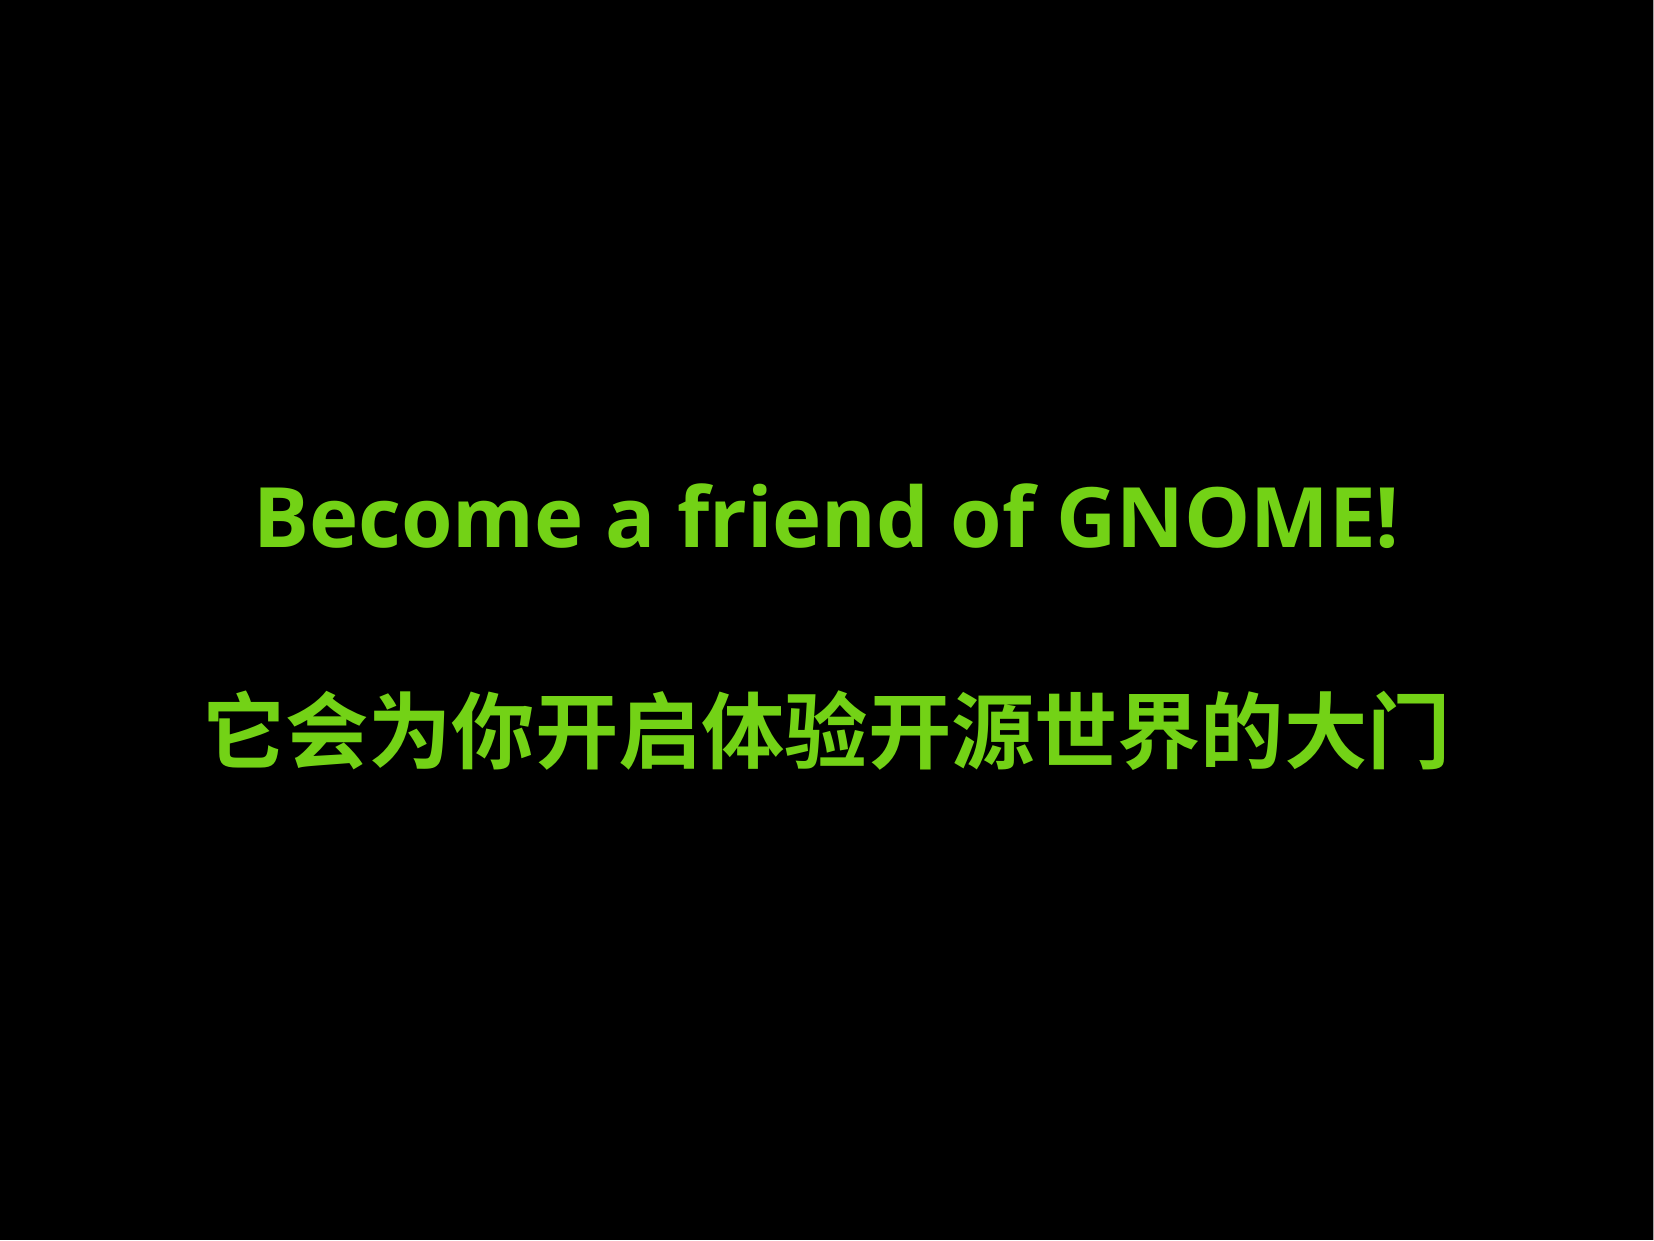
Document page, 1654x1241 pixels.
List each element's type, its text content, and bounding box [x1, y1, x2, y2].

text_box Become a friend of GNOME! 它会为你开启体验开源世界的大门 [147, 334, 1506, 906]
